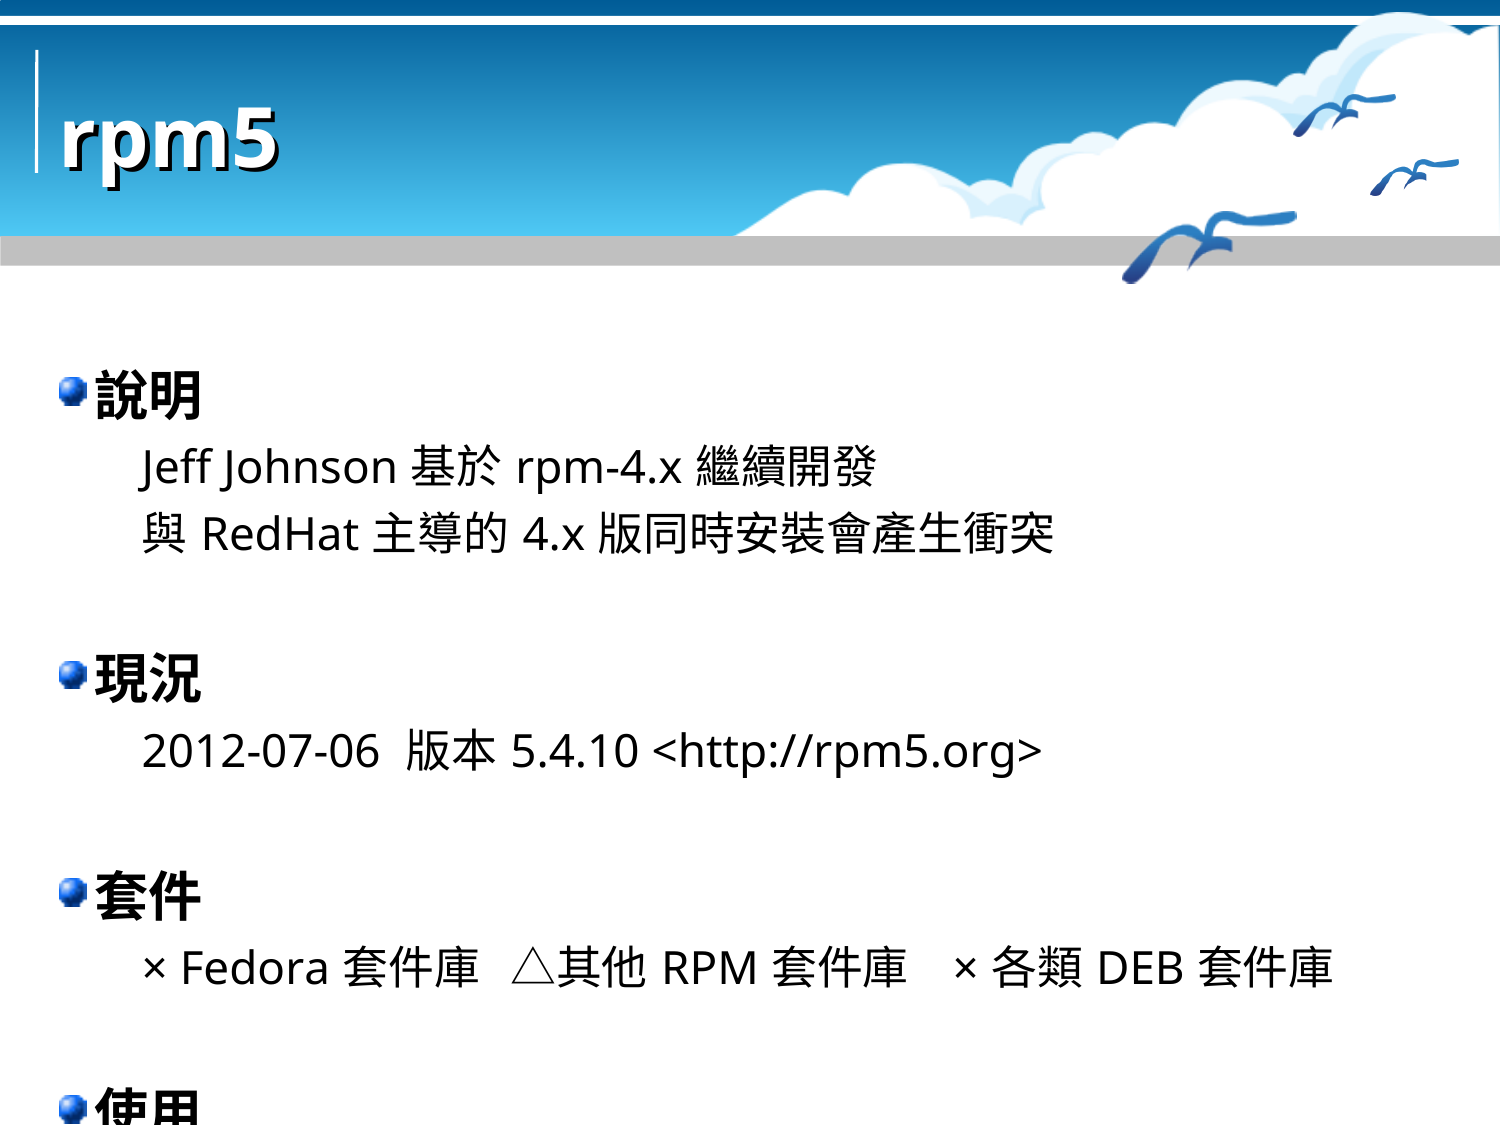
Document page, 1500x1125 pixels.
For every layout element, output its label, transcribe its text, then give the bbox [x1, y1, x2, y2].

title rpm5 [59, 86, 1465, 186]
list 說明 Jeff Johnson基於rpm-4.x繼續開發 與RedHat主導的4.x版同時安裝會產生衝突 現況 2012-07-06 版本5.4.10 <http://rpm5.org> 套件 × Fedora套件庫 △其他RPM套件庫 ×各類DEB套件庫 使用 與4.x版大致相容 [59, 312, 1447, 1123]
picture [730, 12, 1500, 284]
